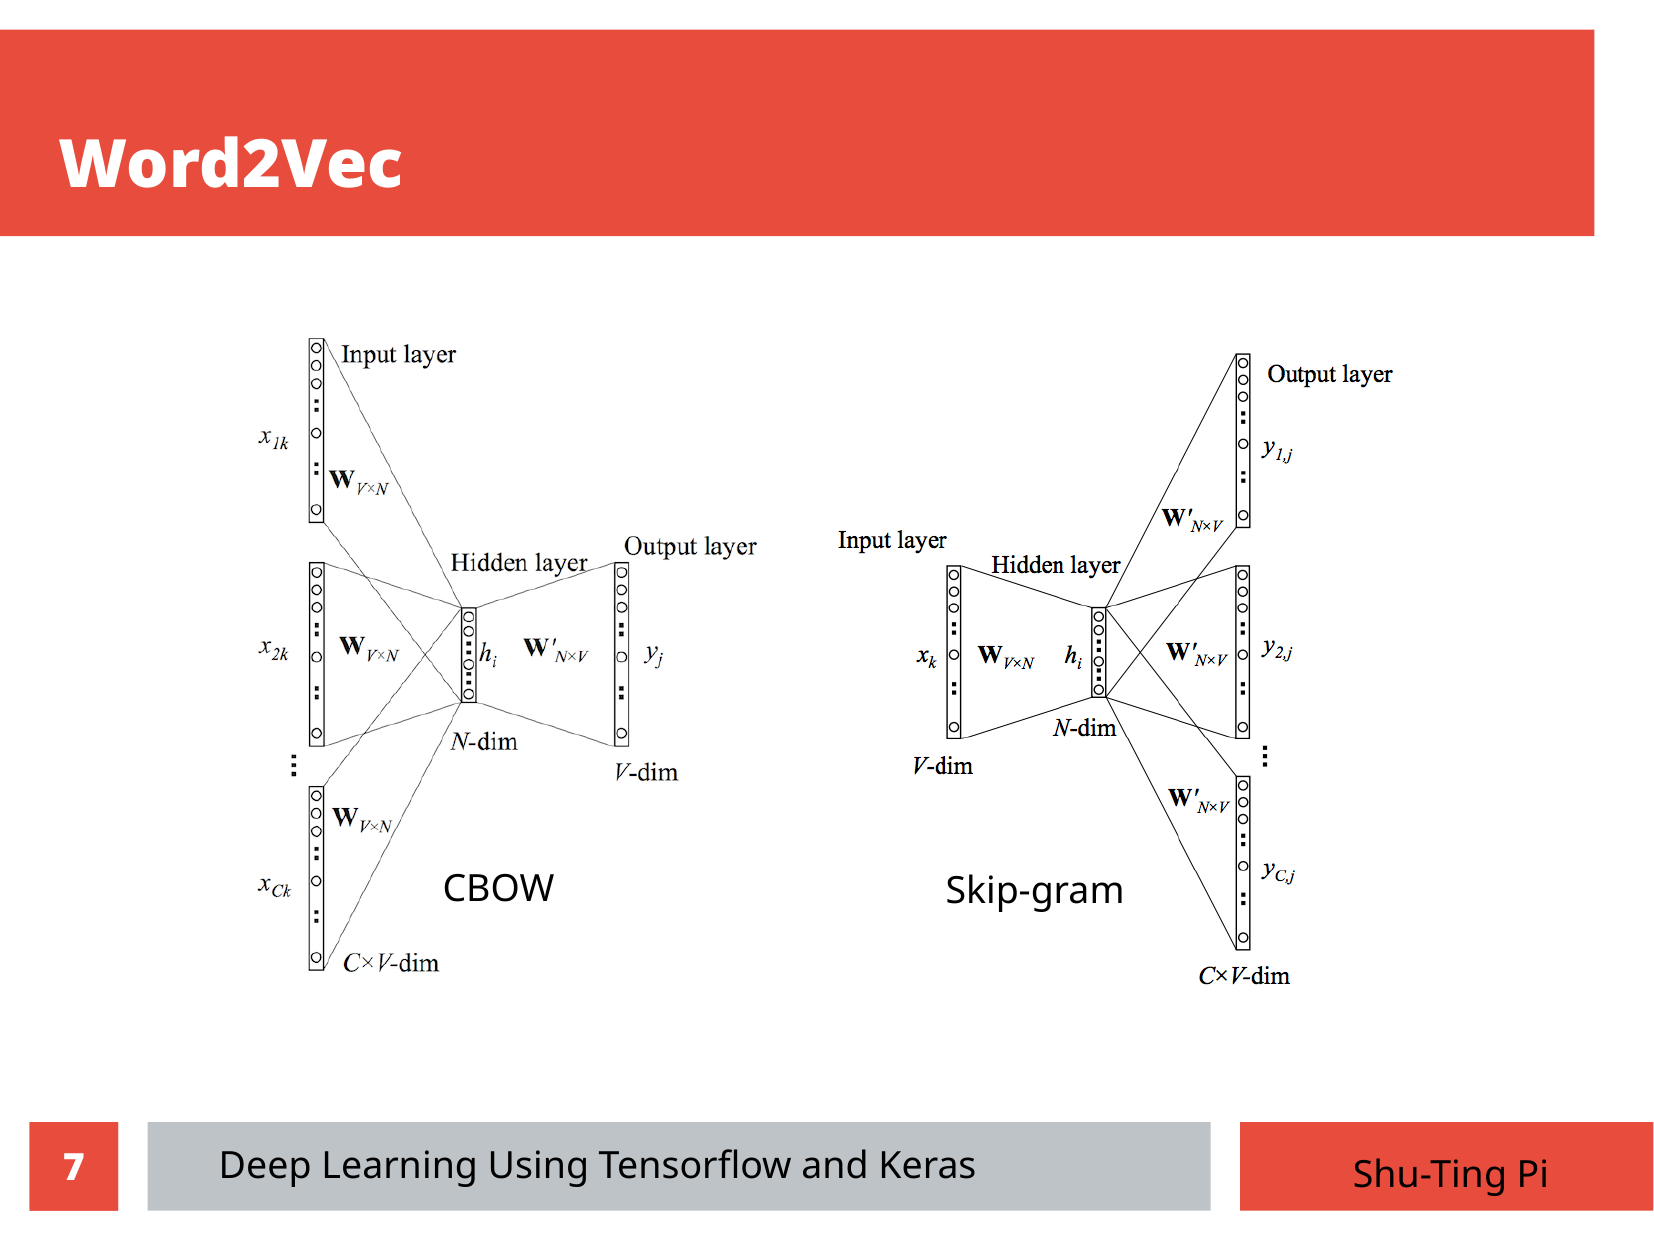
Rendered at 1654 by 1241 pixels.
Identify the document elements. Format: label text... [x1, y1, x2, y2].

text_box Shu-Ting Pi [1338, 1140, 1573, 1203]
text_box Deep Learning Using Tensorflow and Keras [204, 1130, 1212, 1217]
title Word2Vec [59, 59, 1595, 207]
text_box Skip-gram [930, 856, 1122, 919]
picture [822, 340, 1417, 1003]
picture [236, 318, 783, 1006]
text_box CBOW [427, 853, 556, 916]
